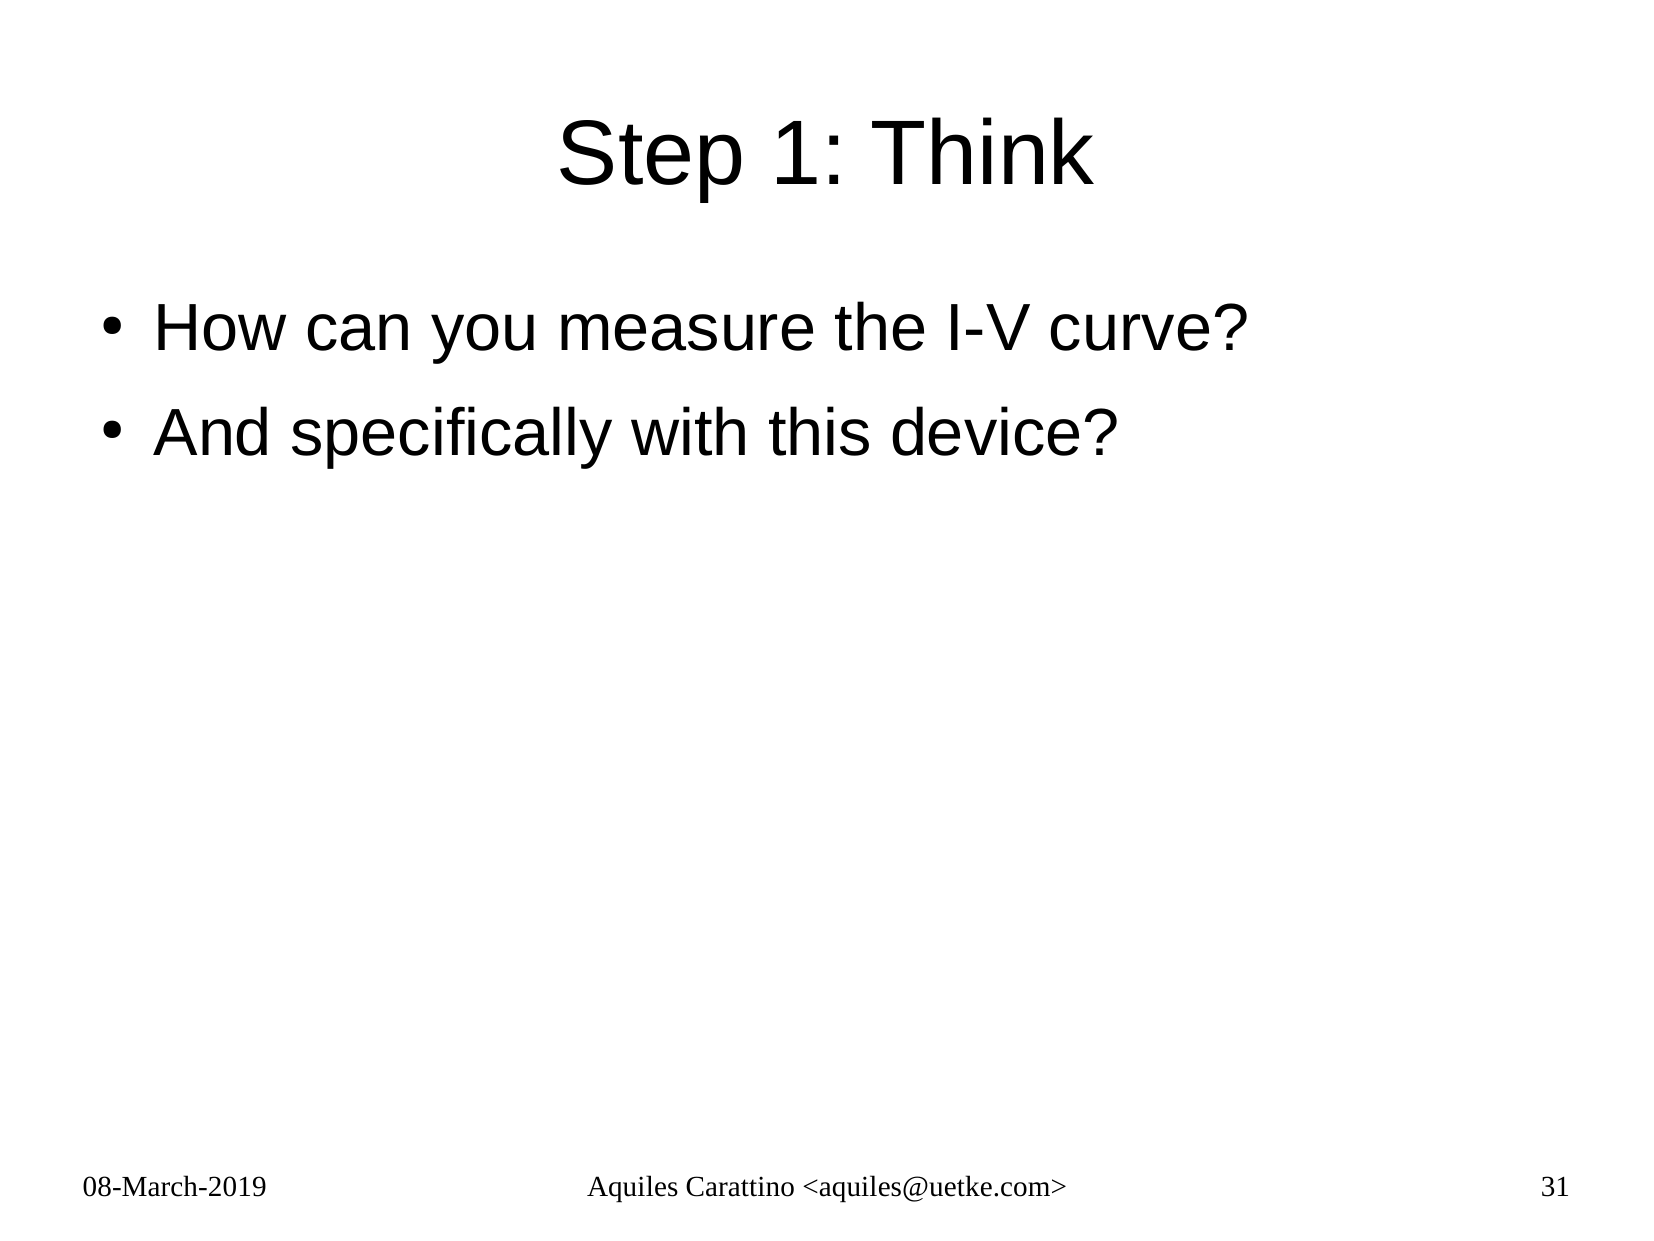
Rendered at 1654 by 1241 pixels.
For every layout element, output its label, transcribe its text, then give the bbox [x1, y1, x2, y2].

list How can you measure the I-V curve? And specifically with this device? [82, 290, 1571, 1010]
title Step 1: Think [82, 49, 1571, 257]
